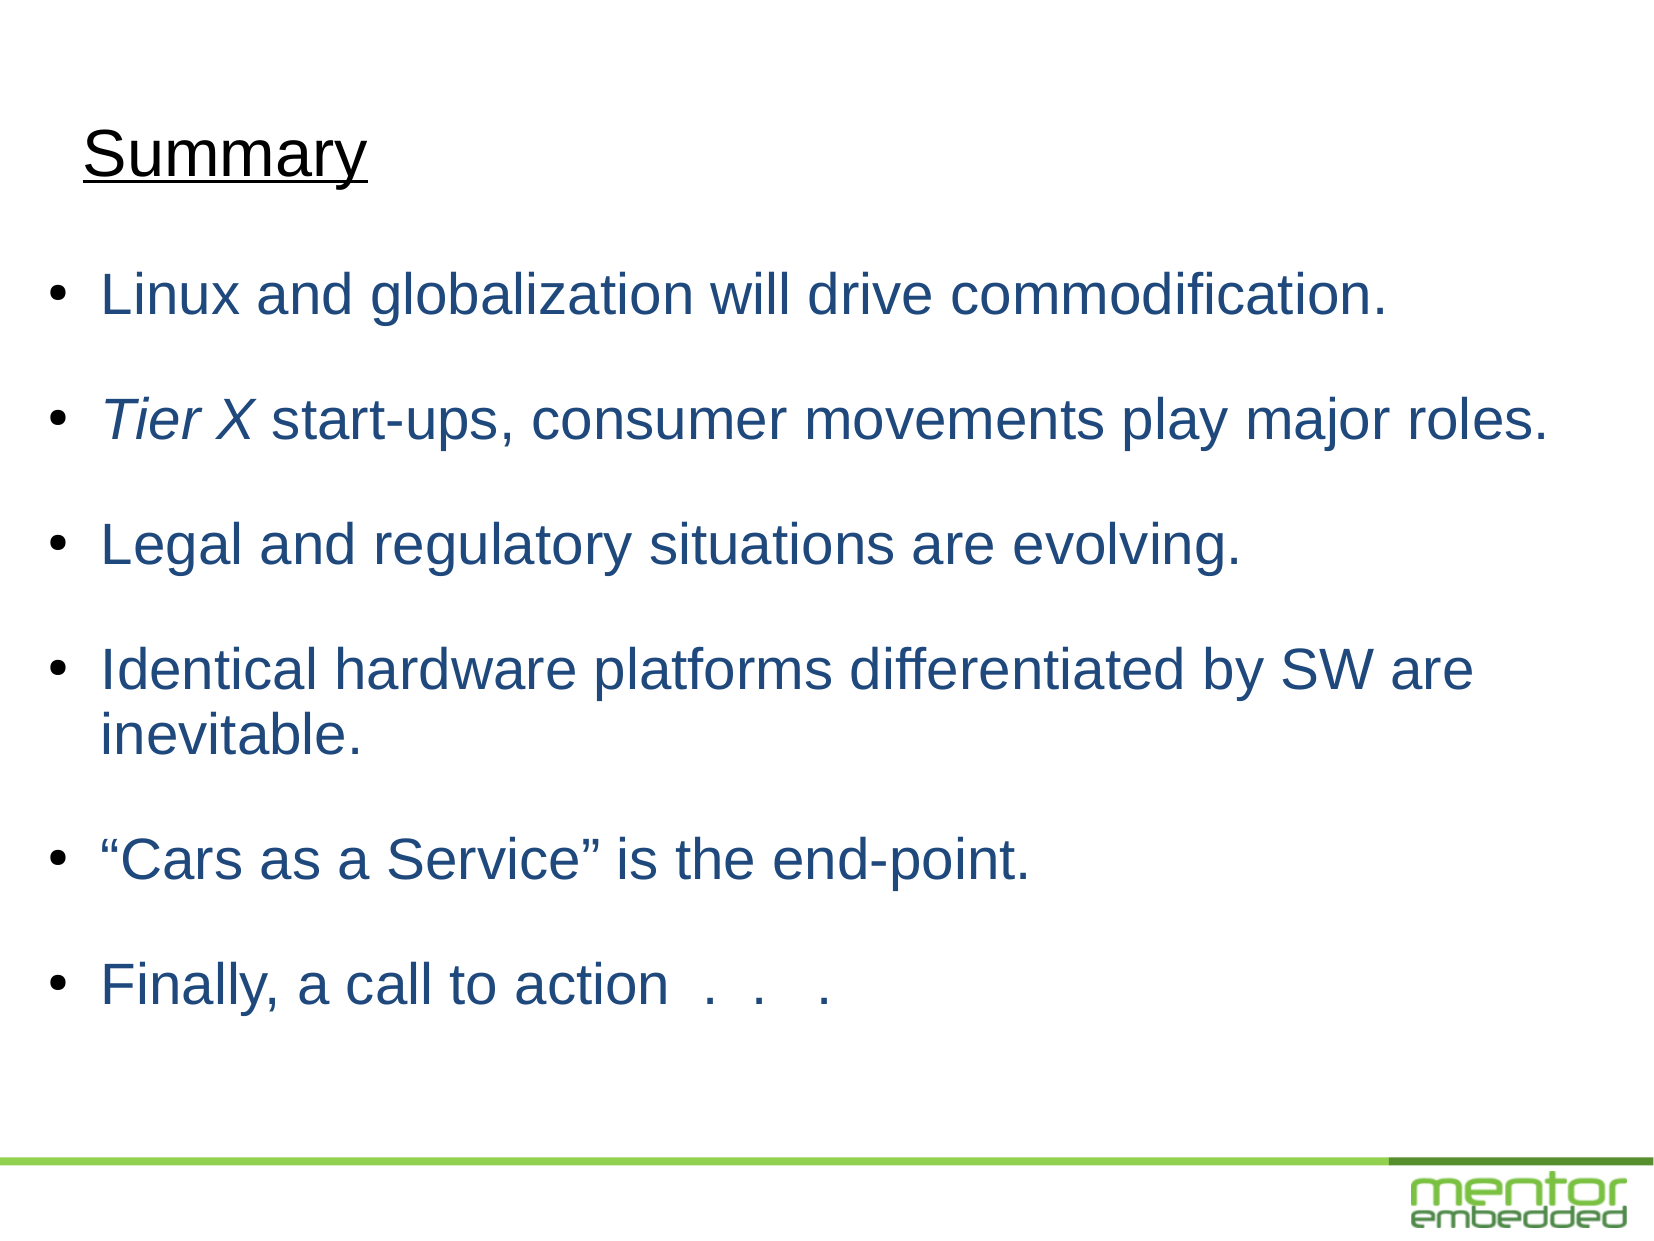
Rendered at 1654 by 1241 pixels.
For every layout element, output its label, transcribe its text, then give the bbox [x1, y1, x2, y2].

list Linux and globalization will drive commodification. Tier X start-ups, consumer movements play major roles. Legal and regulatory situations are evolving. Identical hardware platforms differentiated by SW are inevitable. “Cars as a Service” is the end-point. Finally, a call to action . . . [30, 261, 1641, 1186]
title Summary [82, 49, 1571, 257]
picture [1411, 1186, 1627, 1228]
